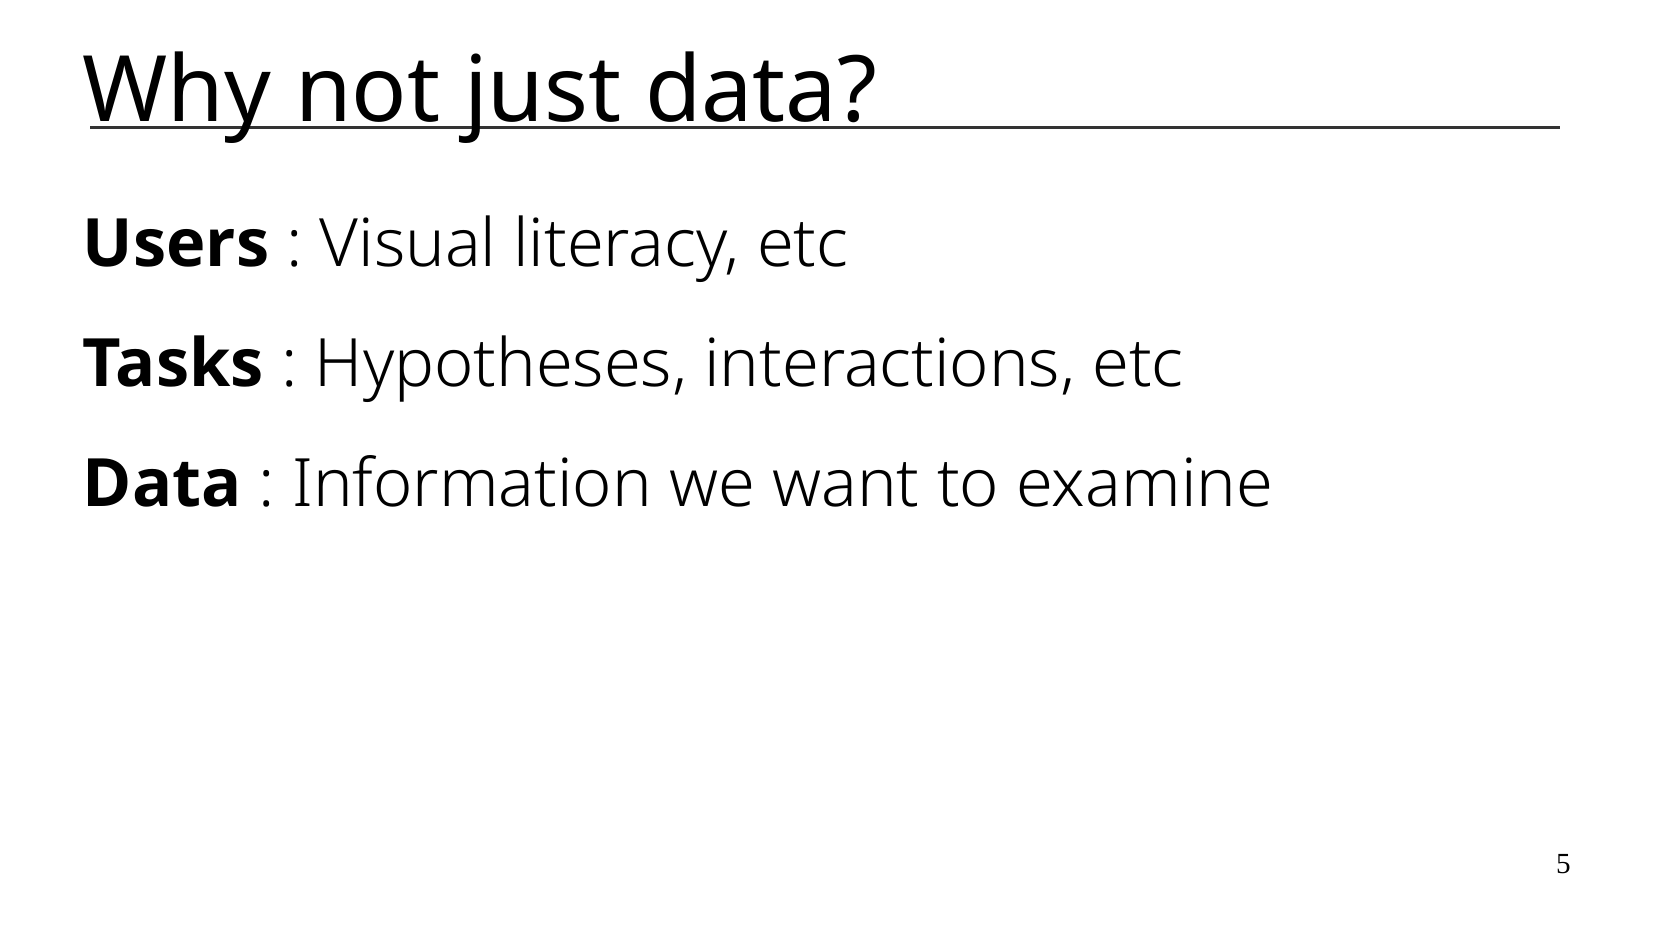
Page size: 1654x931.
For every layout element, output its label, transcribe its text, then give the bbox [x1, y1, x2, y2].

title Why not just data? [82, 32, 1571, 140]
list Users : Visual literacy, etc Tasks : Hypotheses, interactions, etc Data : Information we want to examine [82, 195, 1571, 811]
